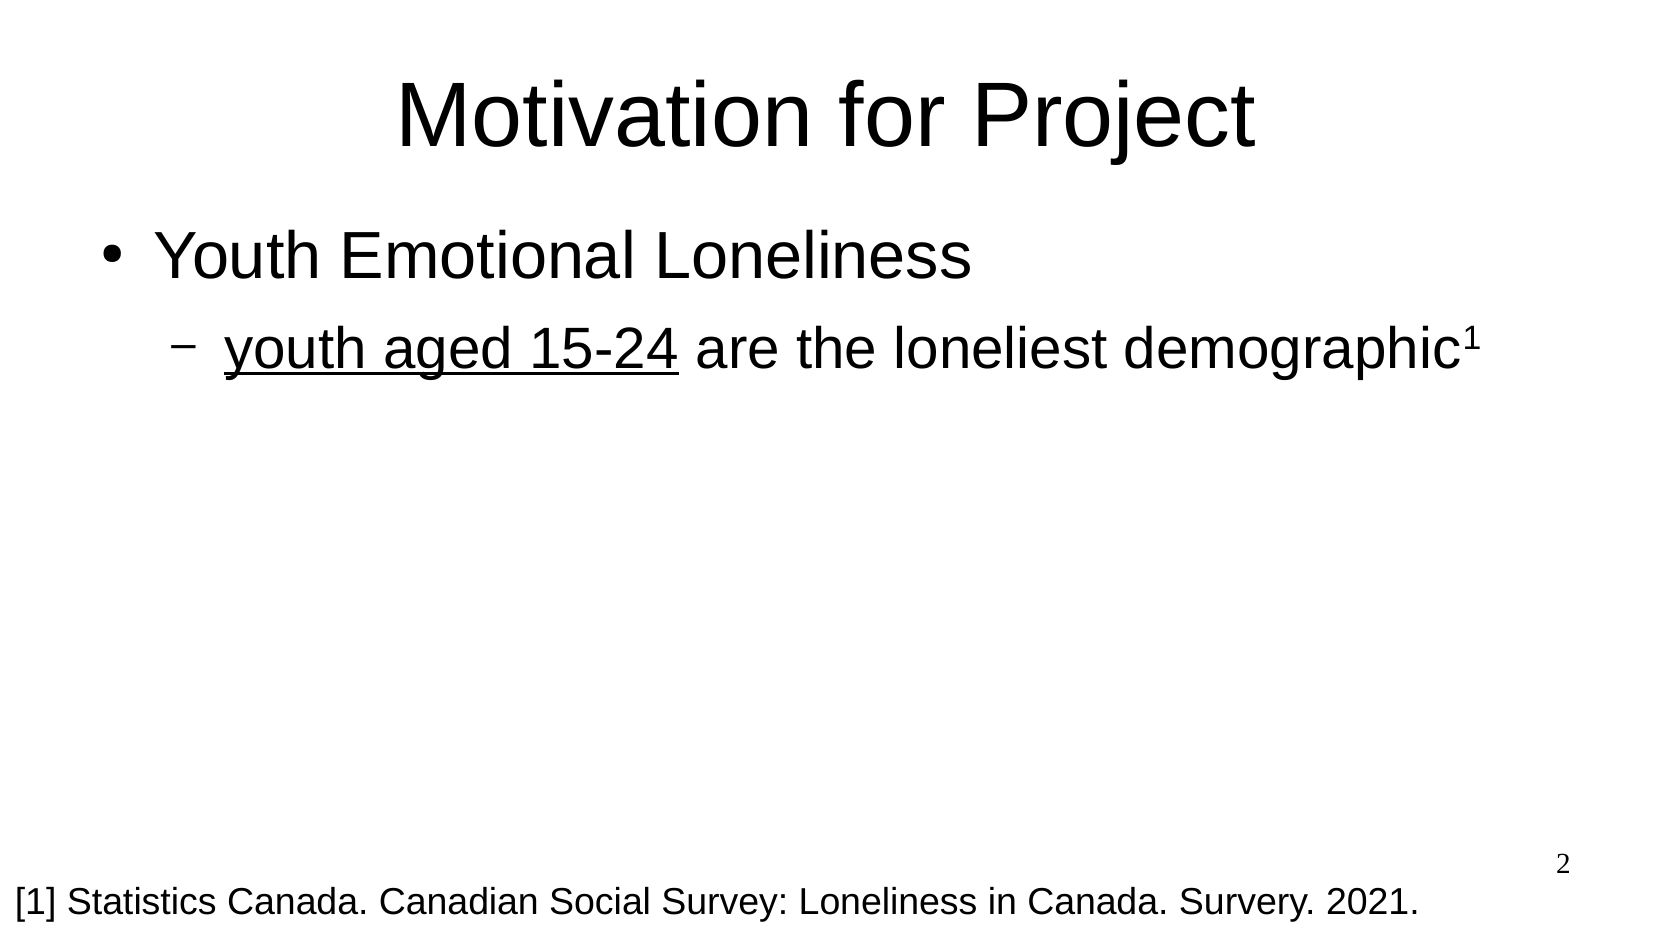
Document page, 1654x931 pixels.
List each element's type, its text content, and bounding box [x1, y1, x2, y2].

text_box [0, 798, 1500, 931]
title Motivation for Project [82, 37, 1571, 193]
list Youth Emotional Loneliness youth aged 15-24 are the loneliest demographic1 [82, 217, 1571, 758]
text_box [1] Statistics Canada. Canadian Social Survey: Loneliness in Canada. Survery. 2021. [0, 873, 1436, 931]
